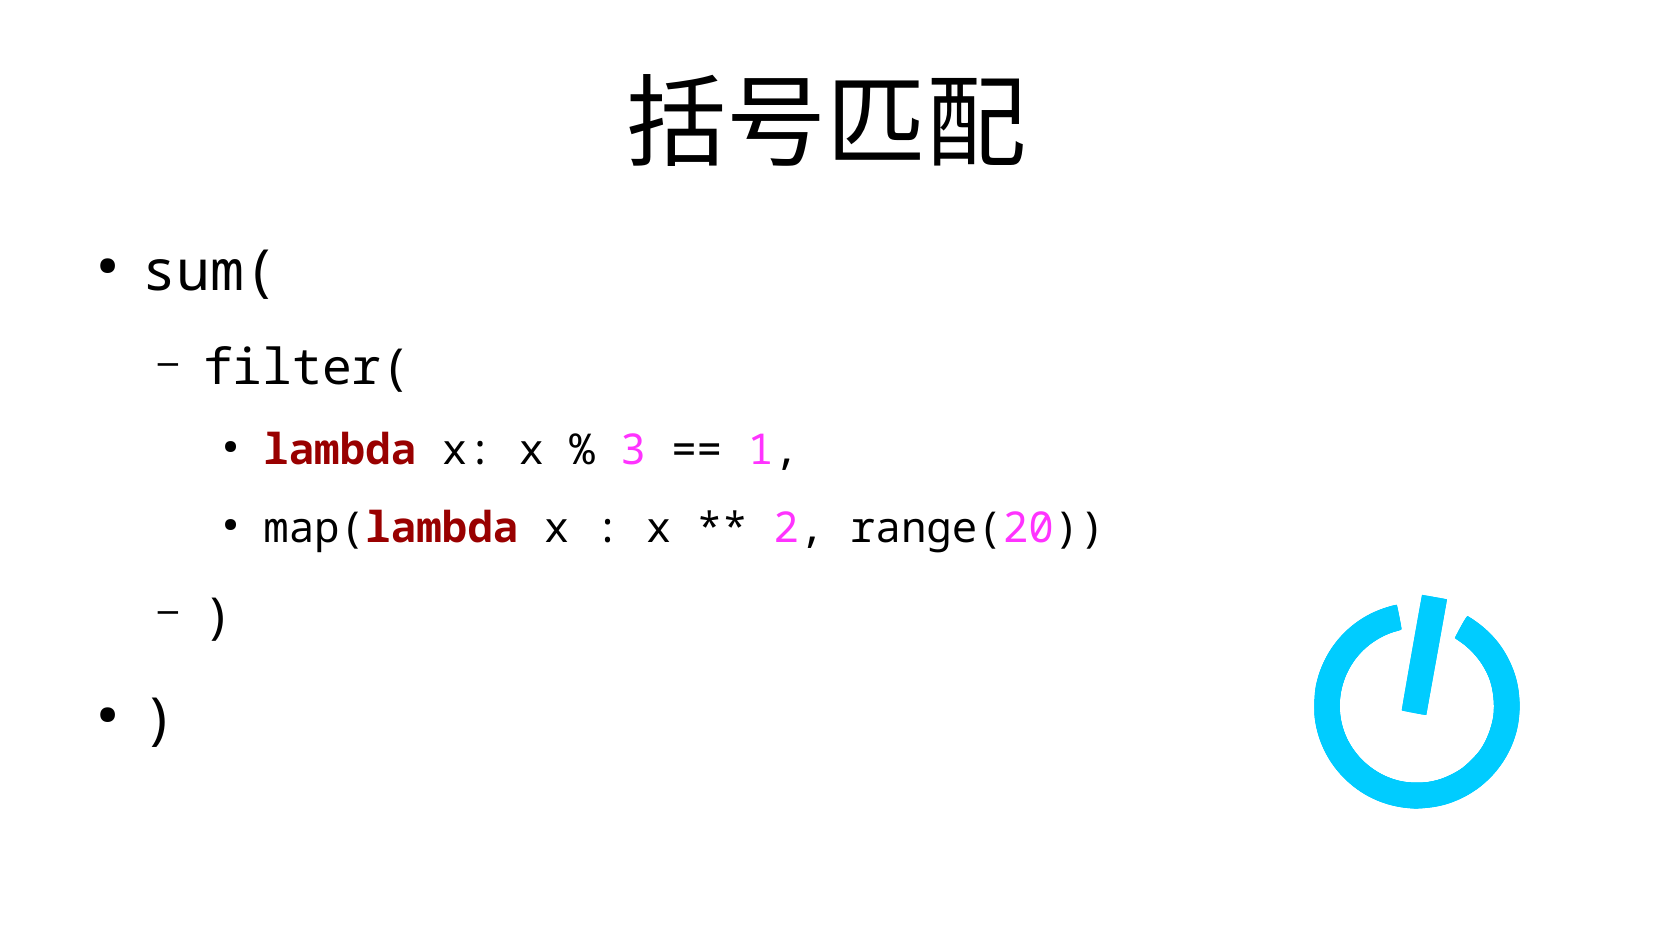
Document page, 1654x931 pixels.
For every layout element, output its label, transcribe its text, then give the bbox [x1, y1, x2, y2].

title 括号匹配 [82, 37, 1571, 193]
list sum( filter( lambda x: x % 3 == 1, map(lambda x : x ** 2, range(20)) ) ) [82, 217, 1571, 756]
